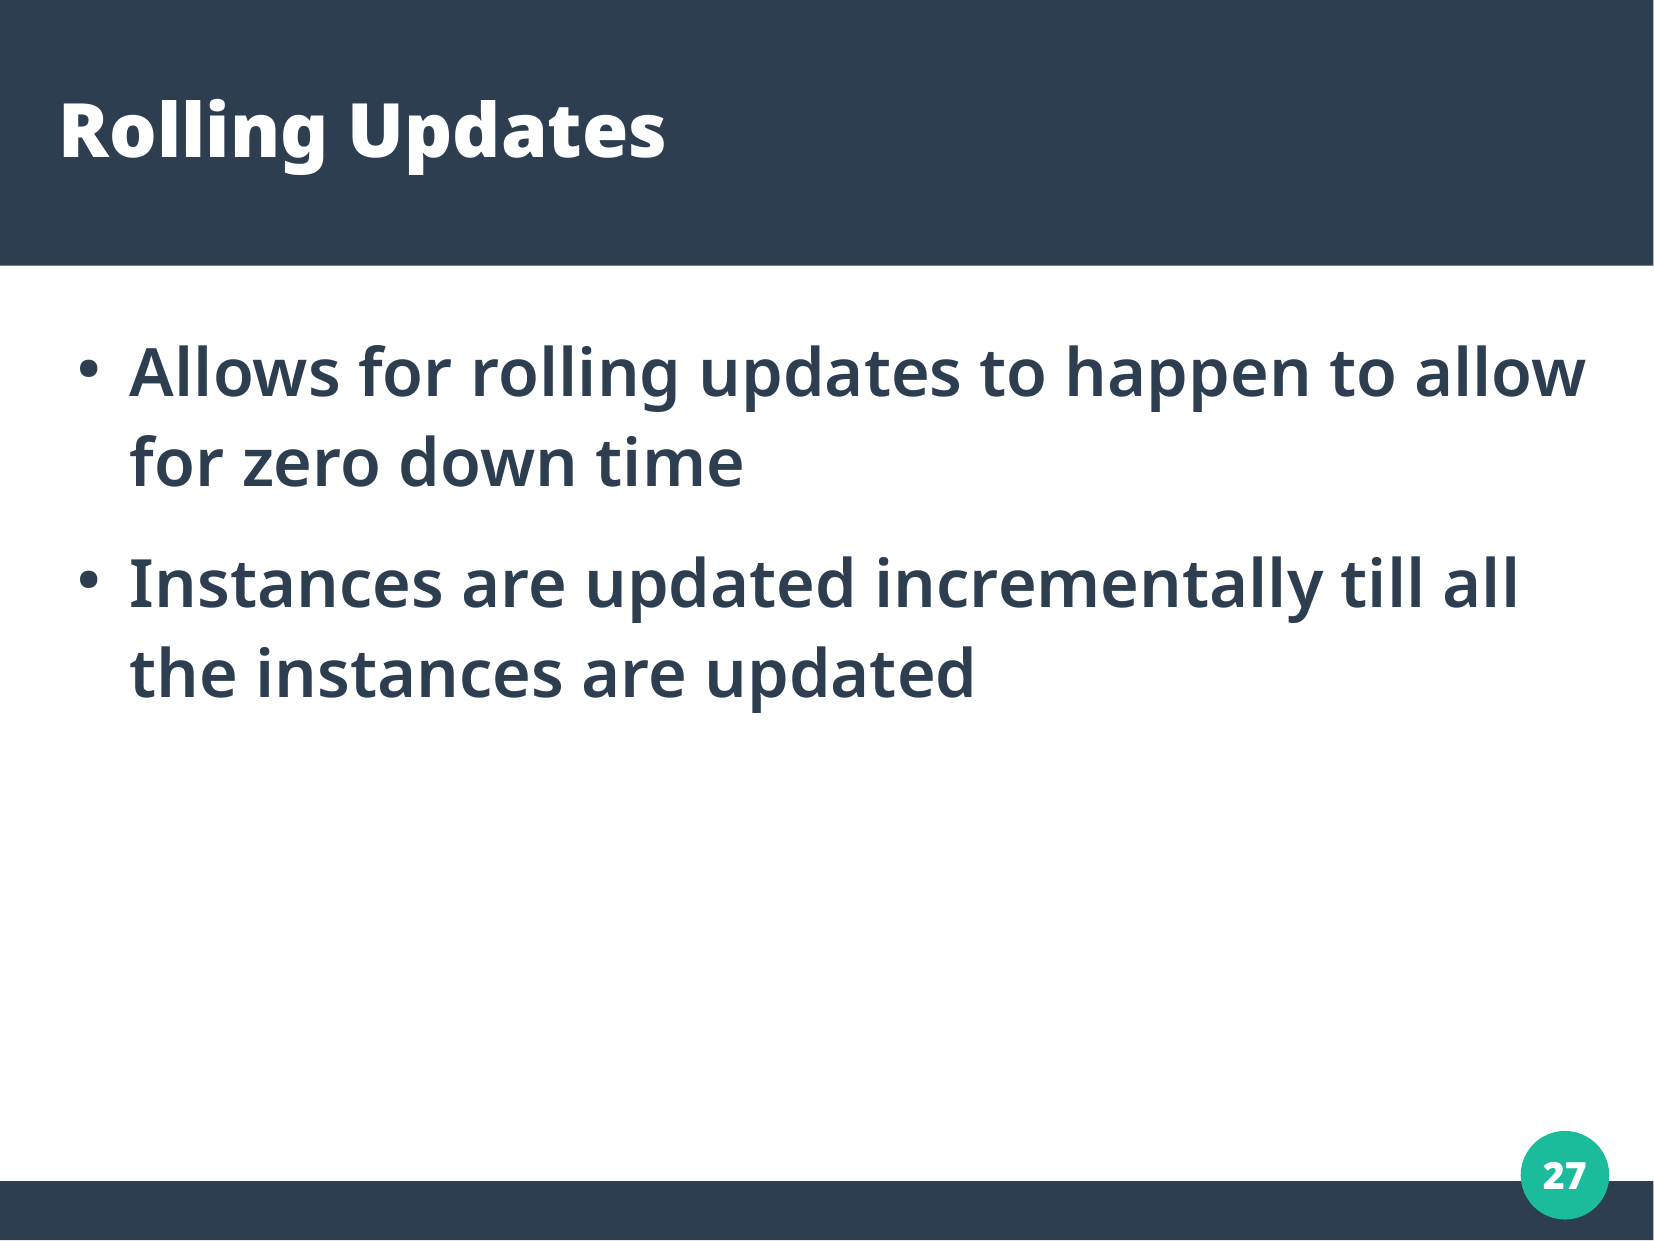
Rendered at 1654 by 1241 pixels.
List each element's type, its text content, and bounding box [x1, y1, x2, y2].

list Allows for rolling updates to happen to allow for zero down time Instances are updated incrementally till all the instances are updated [59, 324, 1595, 1152]
title Rolling Updates [59, 49, 1595, 207]
